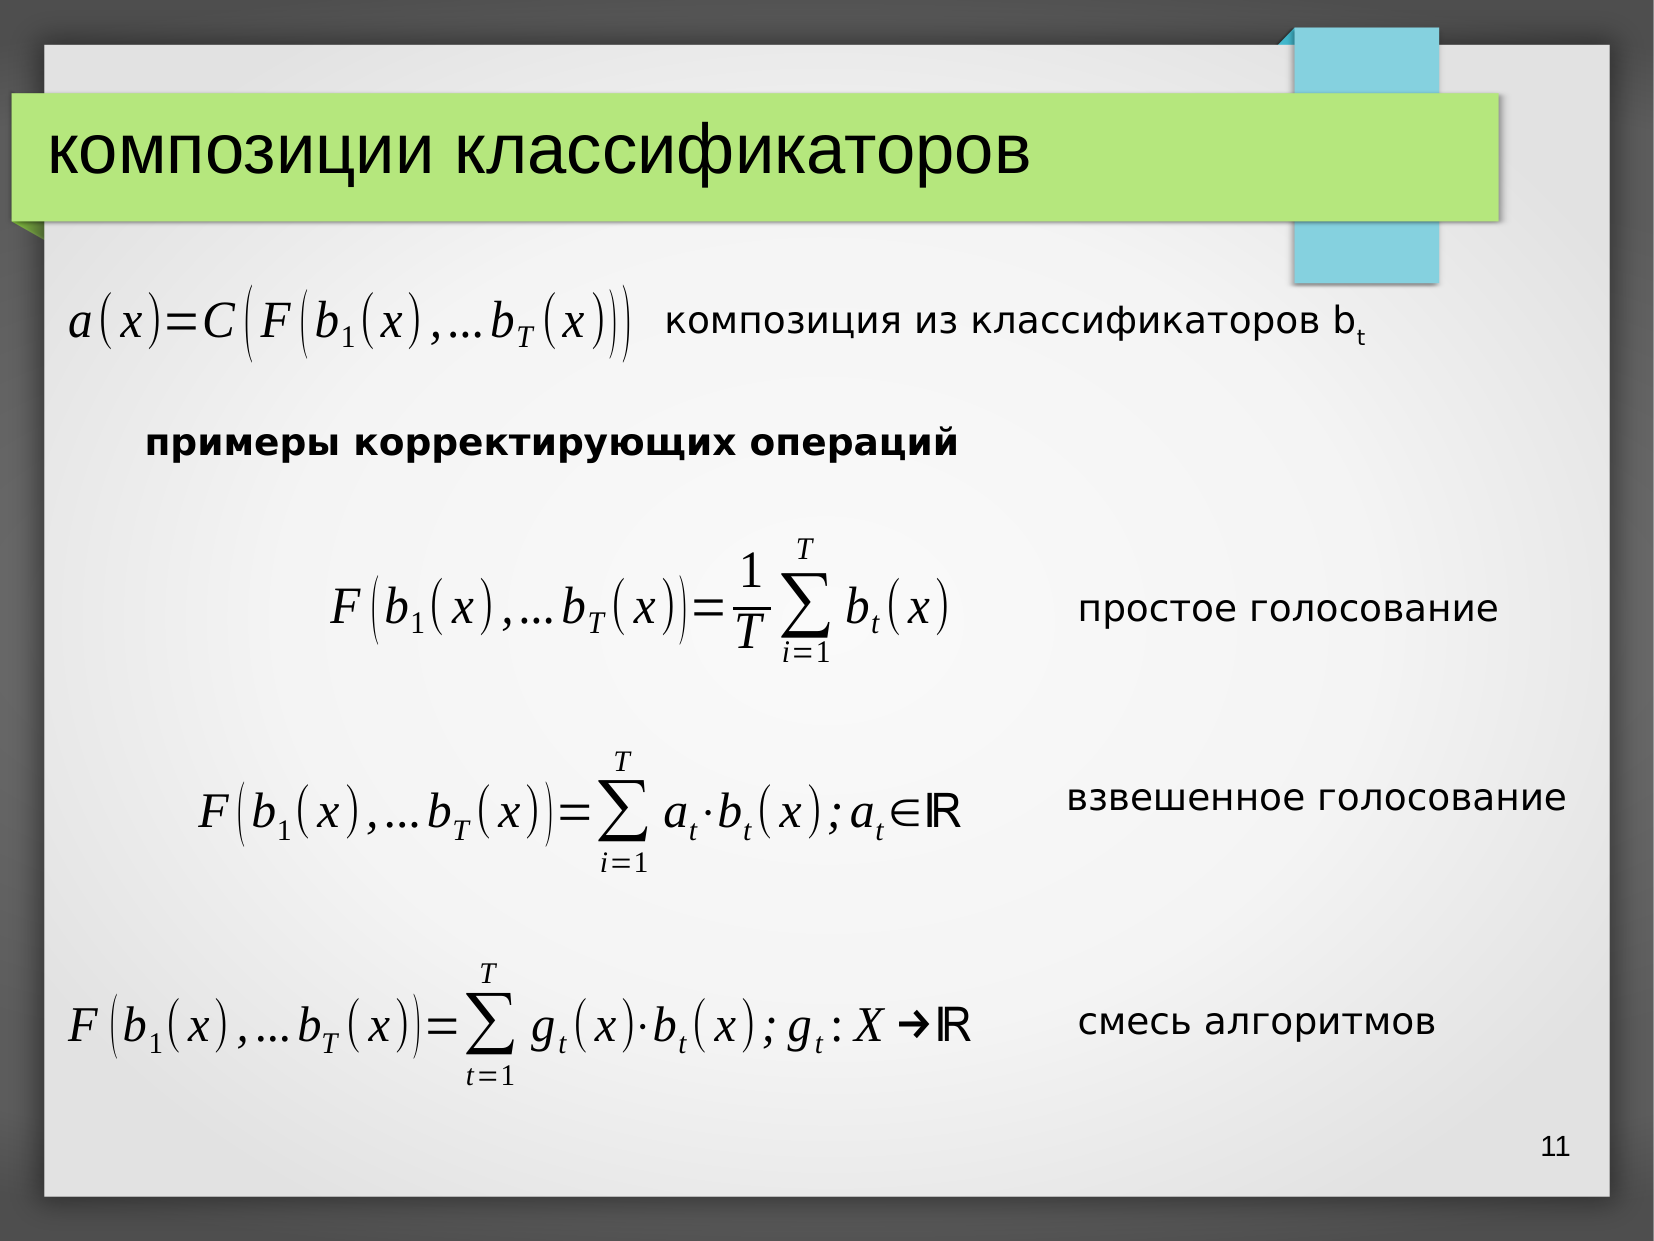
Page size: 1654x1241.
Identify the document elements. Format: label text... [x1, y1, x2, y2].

text_box композиция из классификаторов bt [649, 291, 1453, 359]
text_box примеры корректирующих операций [129, 413, 1300, 485]
chart [322, 537, 957, 674]
chart [188, 744, 971, 880]
chart [60, 282, 638, 367]
picture [0, 0, 1654, 1241]
title композиции классификаторов [47, 109, 1501, 189]
text_box взвешенное голосование [1051, 768, 1595, 851]
text_box смесь алгоритмов [1062, 992, 1464, 1051]
text_box простое голосование [1062, 579, 1560, 638]
chart [59, 956, 979, 1092]
